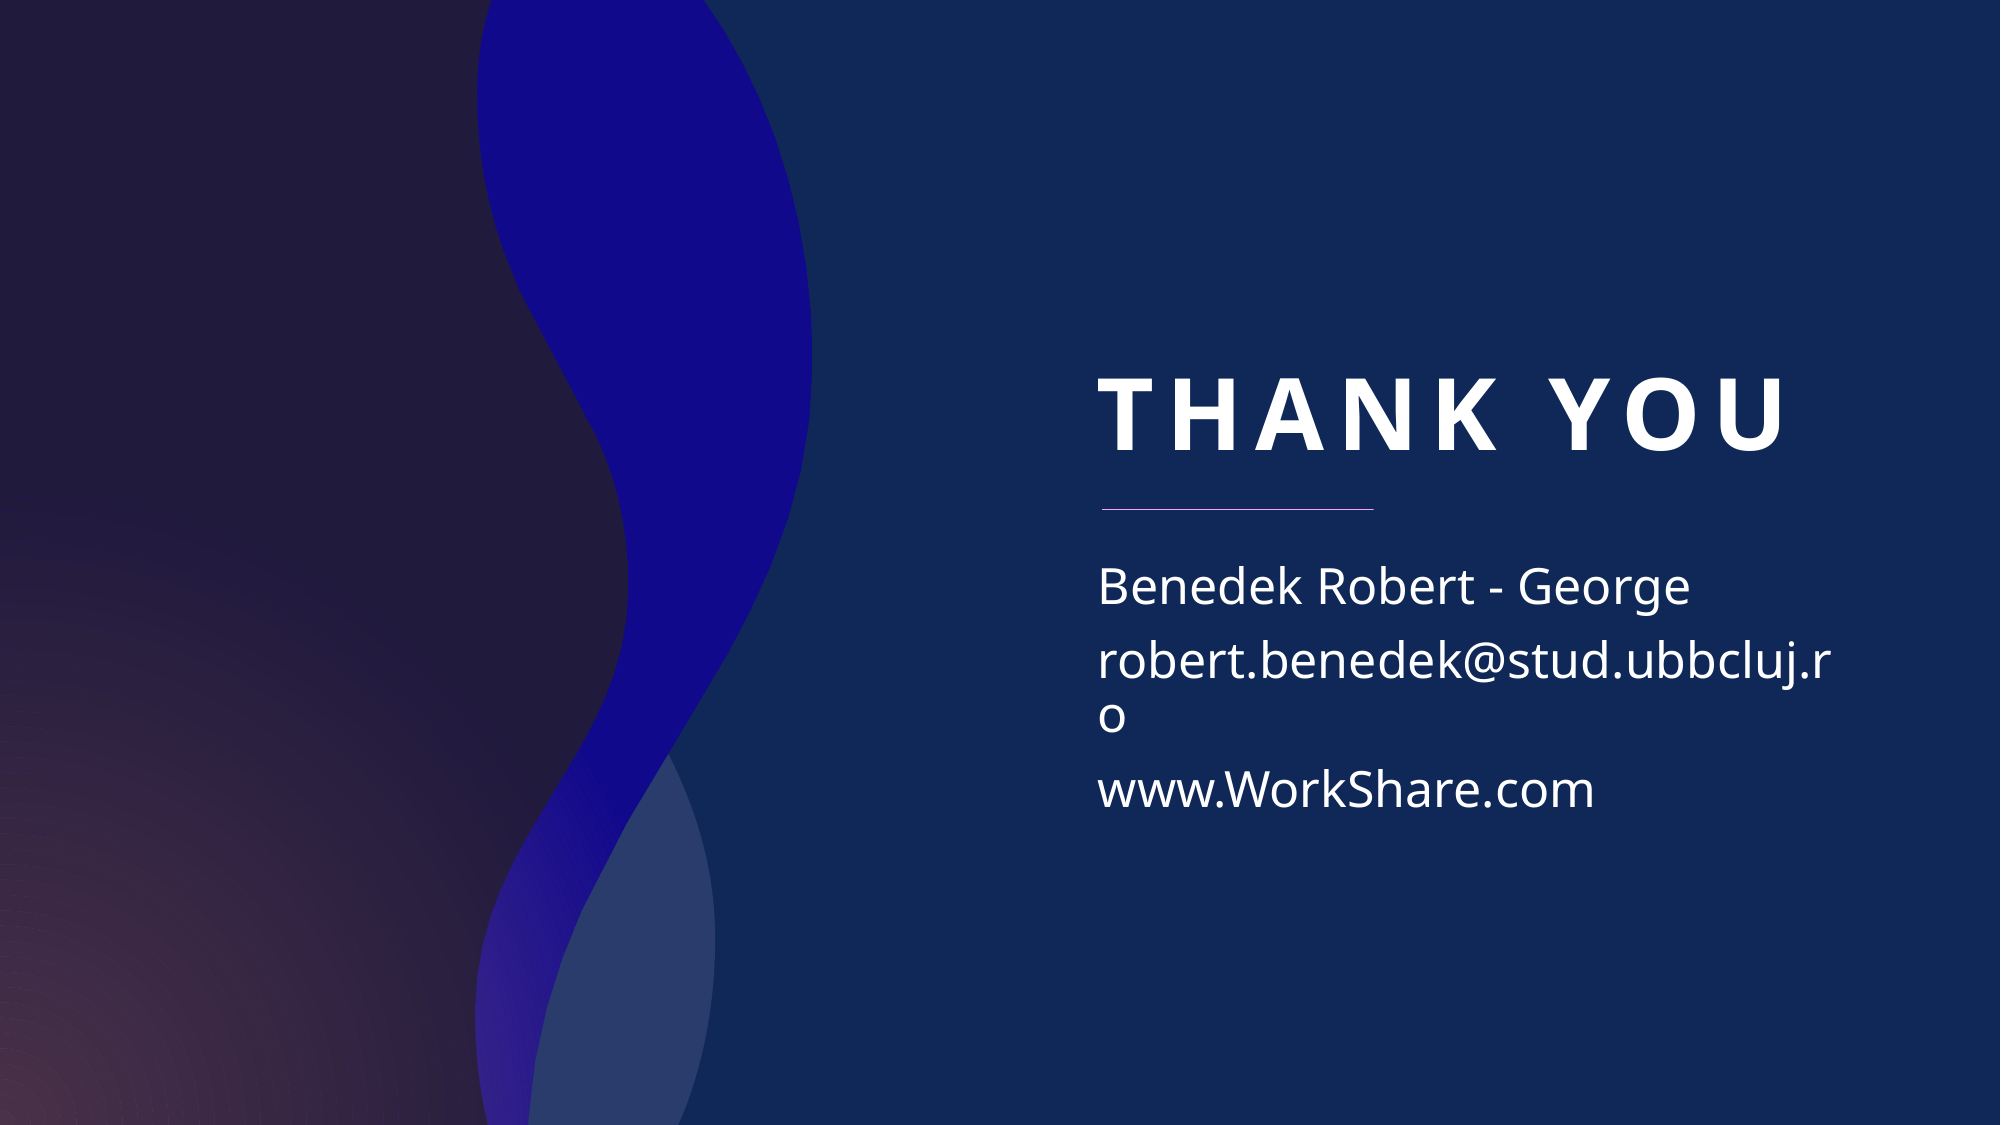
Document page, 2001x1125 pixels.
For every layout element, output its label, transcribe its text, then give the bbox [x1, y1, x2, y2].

list Benedek Robert - George robert.benedek@stud.ubbcluj.ro www.WorkShare.com [1083, 553, 1856, 947]
title THANK YOU [1081, 304, 1856, 480]
